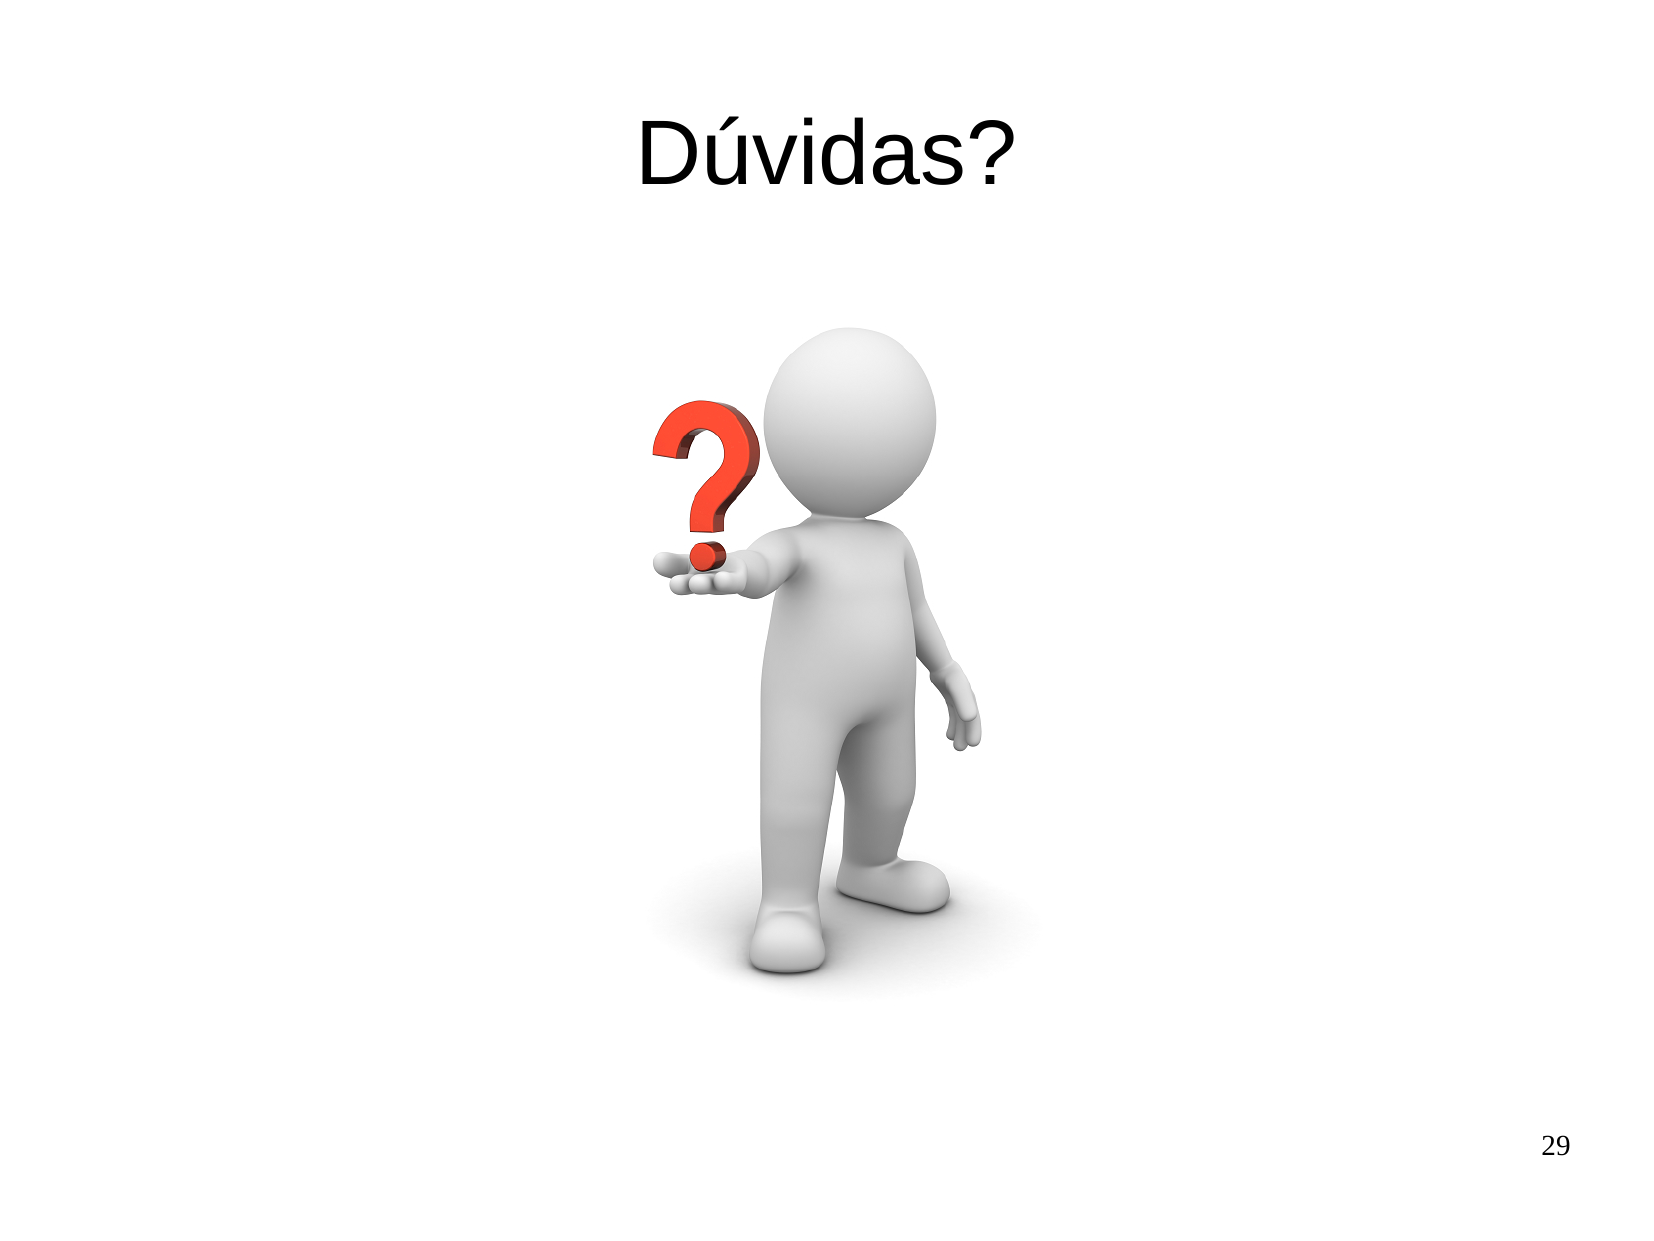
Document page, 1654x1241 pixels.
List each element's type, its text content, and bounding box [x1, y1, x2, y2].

picture [527, 271, 1113, 1052]
title Dúvidas? [82, 49, 1571, 257]
